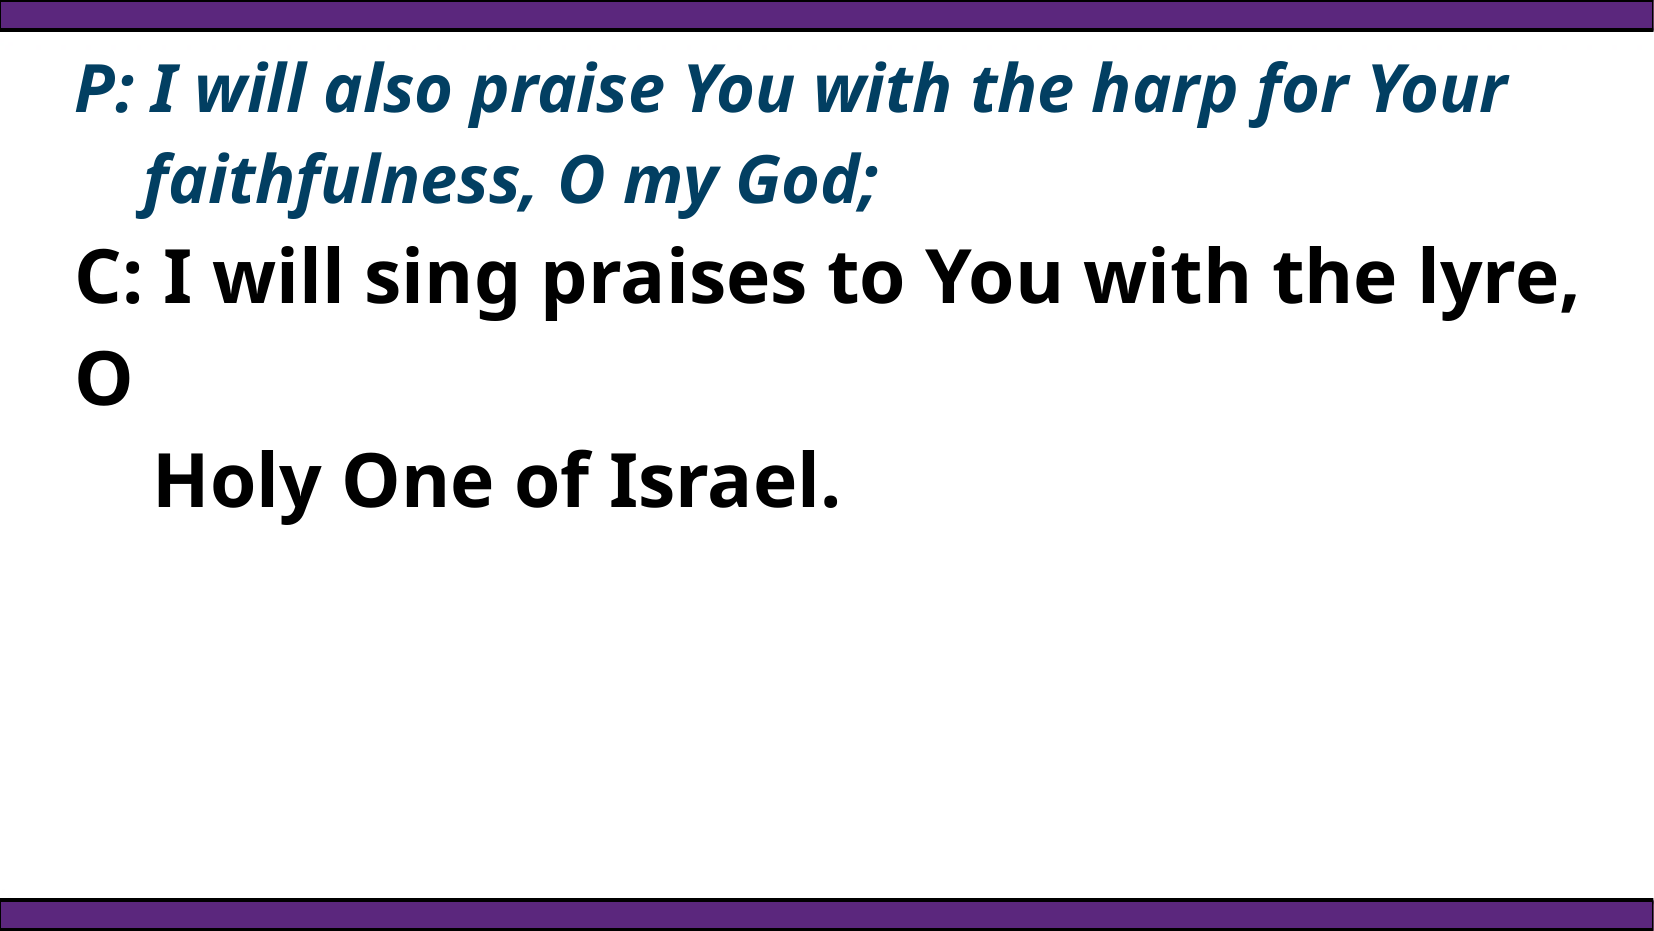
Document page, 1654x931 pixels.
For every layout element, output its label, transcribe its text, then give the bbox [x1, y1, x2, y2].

text_box P: I will also praise You with the harp for Your faithfulness, O my God; C: I will sing praises to You with the lyre, O Holy One of Israel. [60, 34, 1606, 427]
text_box [0, 0, 1654, 31]
picture [0, 31, 1654, 900]
text_box [0, 900, 1654, 931]
